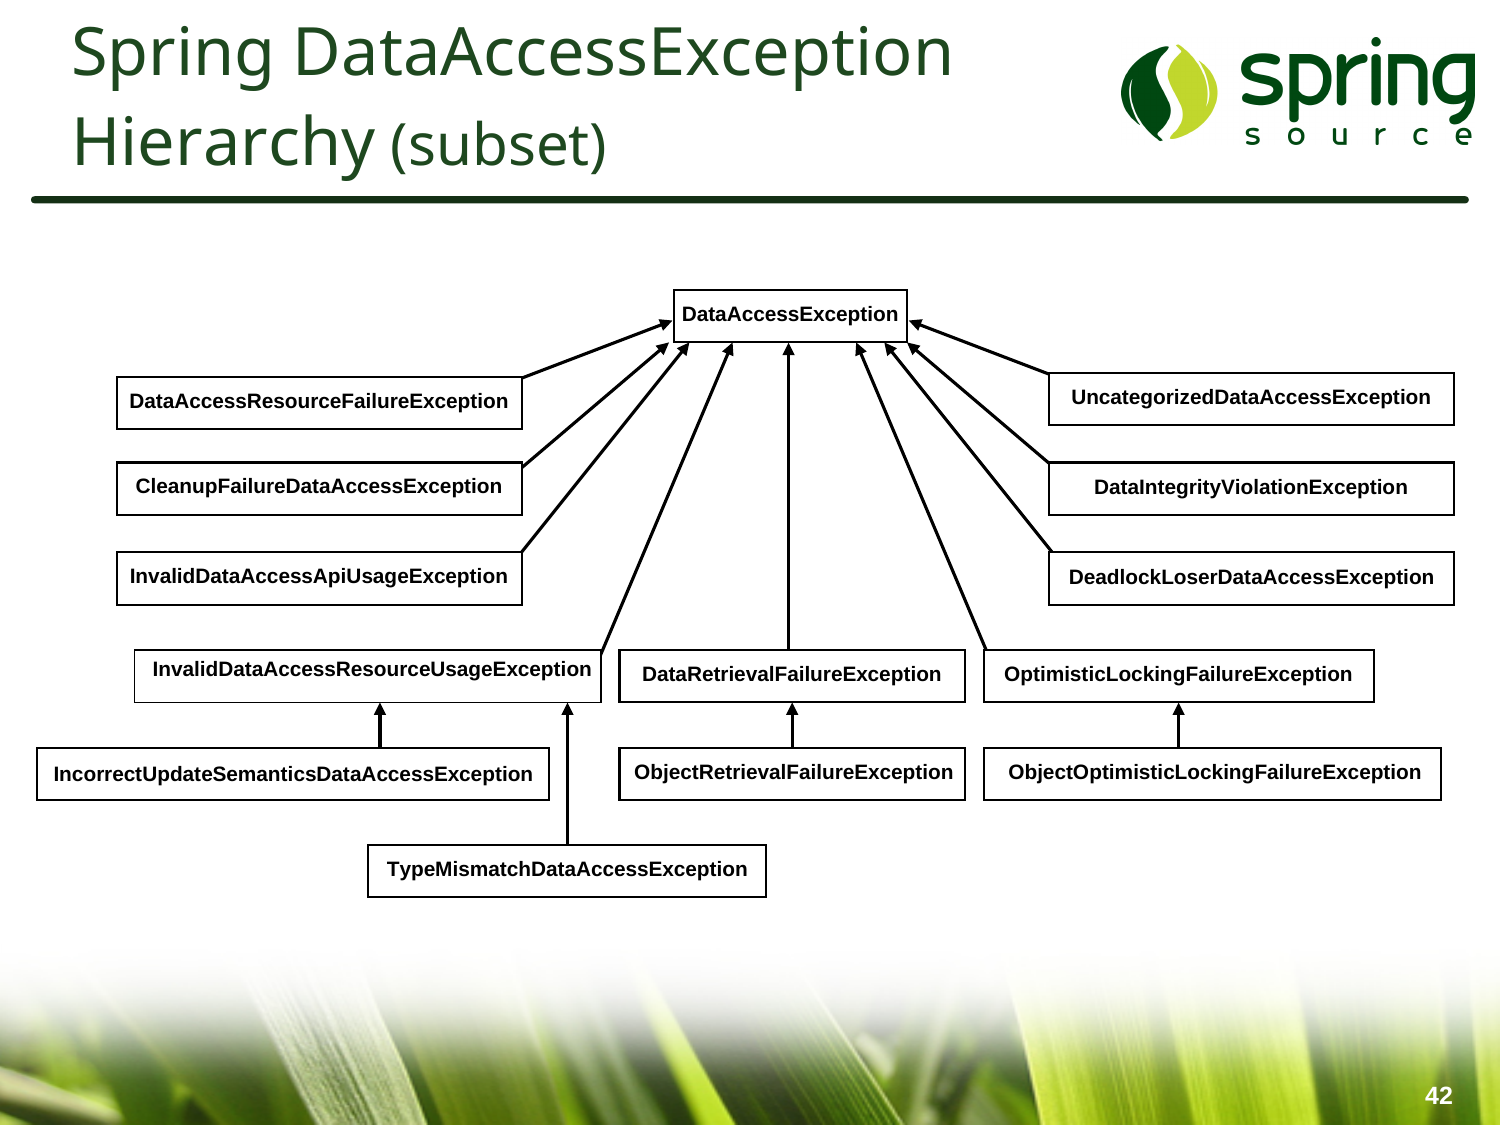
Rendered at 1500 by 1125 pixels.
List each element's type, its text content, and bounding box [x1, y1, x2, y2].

text_box [116, 552, 522, 557]
picture [0, 944, 1500, 1125]
chart [99, 212, 1391, 747]
text_box OptimisticLockingFailureException [989, 655, 1368, 695]
text_box ObjectOptimisticLockingFailureException [993, 752, 1437, 792]
chart [569, 343, 1391, 876]
text_box DeadlockLoserDataAccessException [1054, 557, 1450, 597]
text_box InvalidDataAccessApiUsageException [115, 557, 523, 597]
text_box [619, 792, 965, 800]
picture [1121, 37, 1475, 145]
text_box [134, 650, 602, 703]
text_box [1048, 552, 1454, 605]
text_box IncorrectUpdateSemanticsDataAccessException [38, 754, 549, 794]
text_box CleanupFailureDataAccessException [120, 467, 518, 507]
chart [888, 343, 1391, 552]
text_box [1048, 462, 1454, 515]
chart [859, 343, 1391, 747]
chart [907, 327, 1391, 462]
text_box [1048, 372, 1454, 425]
text_box [619, 650, 965, 703]
text_box InvalidDataAccessResourceUsageException [137, 649, 607, 689]
text_box ObjectRetrievalFailureException [619, 752, 969, 792]
text_box DataAccessException [667, 294, 914, 334]
text_box [674, 290, 907, 294]
text_box DataAccessResourceFailureException [114, 381, 524, 421]
text_box [674, 334, 907, 343]
text_box [116, 597, 522, 605]
text_box [116, 376, 522, 381]
text_box [619, 747, 965, 752]
text_box DataRetrievalFailureException [627, 655, 957, 695]
text_box UncategorizedDataAccessException [1056, 377, 1447, 417]
title Spring DataAccessException Hierarchy (subset) [56, 5, 1089, 184]
text_box [36, 747, 549, 800]
text_box [116, 462, 522, 515]
text_box TypeMismatchDataAccessException [372, 850, 763, 890]
text_box [983, 650, 1374, 703]
text_box [983, 747, 1442, 800]
text_box [368, 845, 767, 898]
chart [99, 703, 566, 876]
text_box DataIntegrityViolationException [1079, 467, 1424, 507]
text_box [116, 421, 522, 430]
